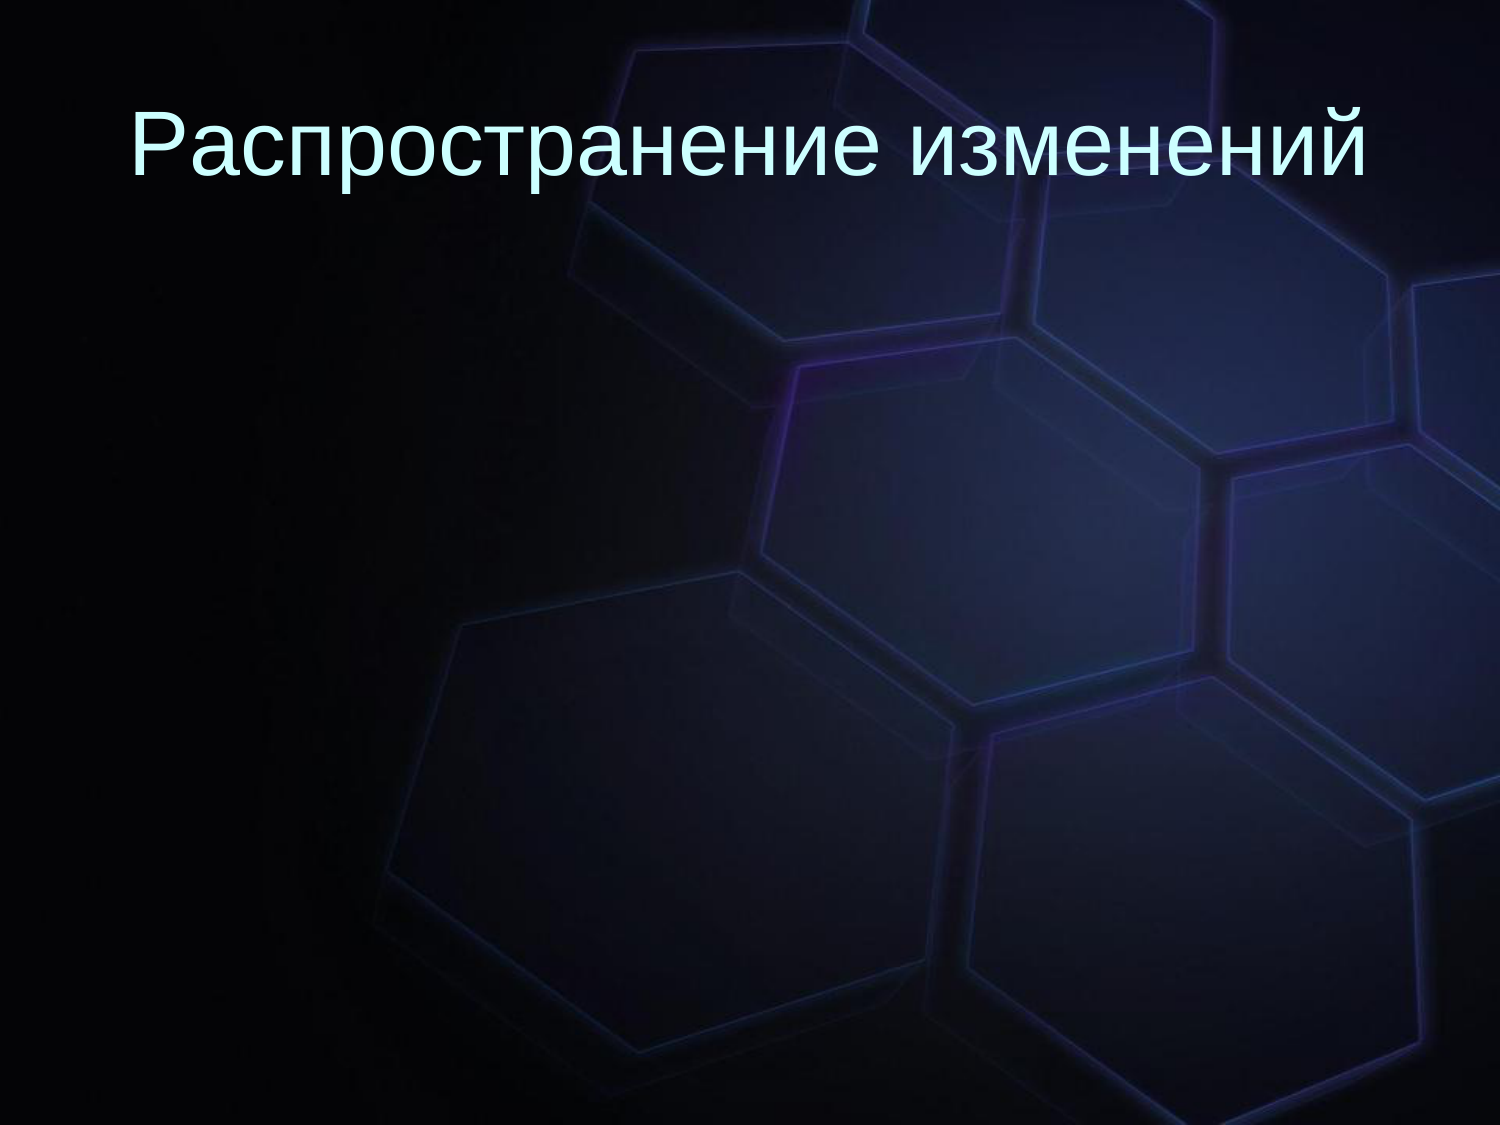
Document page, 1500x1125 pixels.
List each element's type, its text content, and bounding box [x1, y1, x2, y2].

title Распространение изменений [75, 21, 1425, 257]
picture [0, 0, 1500, 1125]
